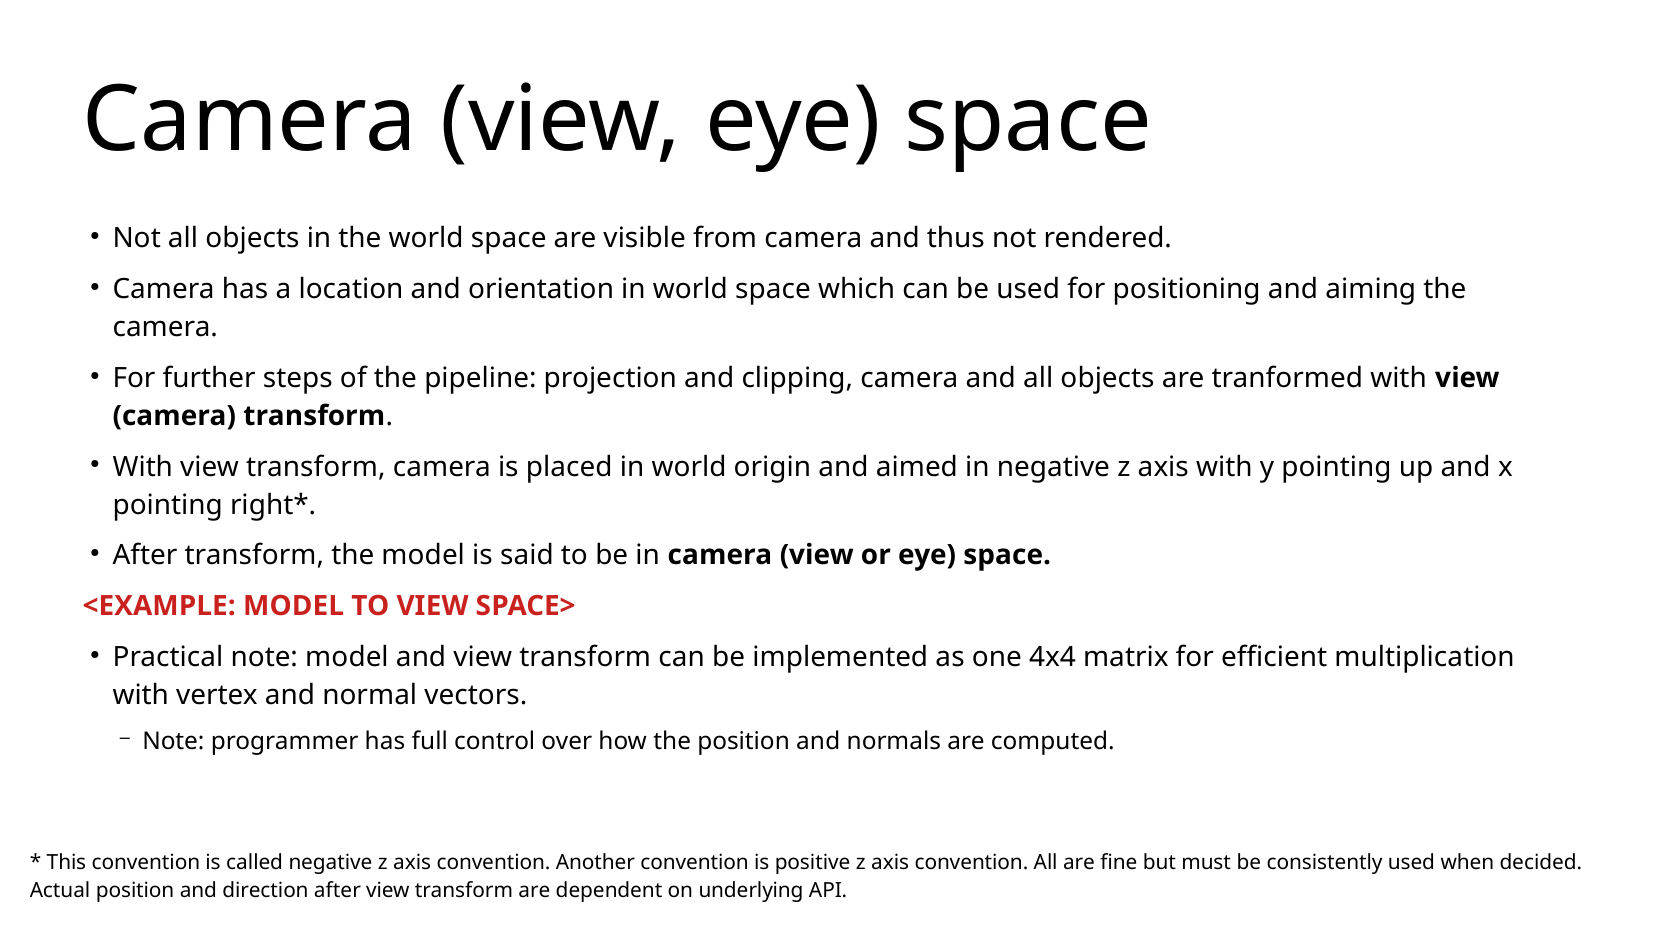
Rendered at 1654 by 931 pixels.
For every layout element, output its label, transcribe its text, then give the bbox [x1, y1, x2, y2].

list Not all objects in the world space are visible from camera and thus not rendered. Camera has a location and orientation in world space which can be used for positioning and aiming the camera. For further steps of the pipeline: projection and clipping, camera and all objects are tranformed with view (camera) transform. With view transform, camera is placed in world origin and aimed in negative z axis with y pointing up and x pointing right*. After transform, the model is said to be in camera (view or eye) space. <EXAMPLE: MODEL TO VIEW SPACE> Practical note: model and view transform can be implemented as one 4x4 matrix for efficient multiplication with vertex and normal vectors. Note: programmer has full control over how the position and normals are computed. [82, 217, 1571, 758]
text_box * This convention is called negative z axis convention. Another convention is positive z axis convention. All are fine but must be consistently used when decided. Actual position and direction after view transform are dependent on underlying API. [15, 840, 1636, 907]
title Camera (view, eye) space [82, 37, 1571, 193]
